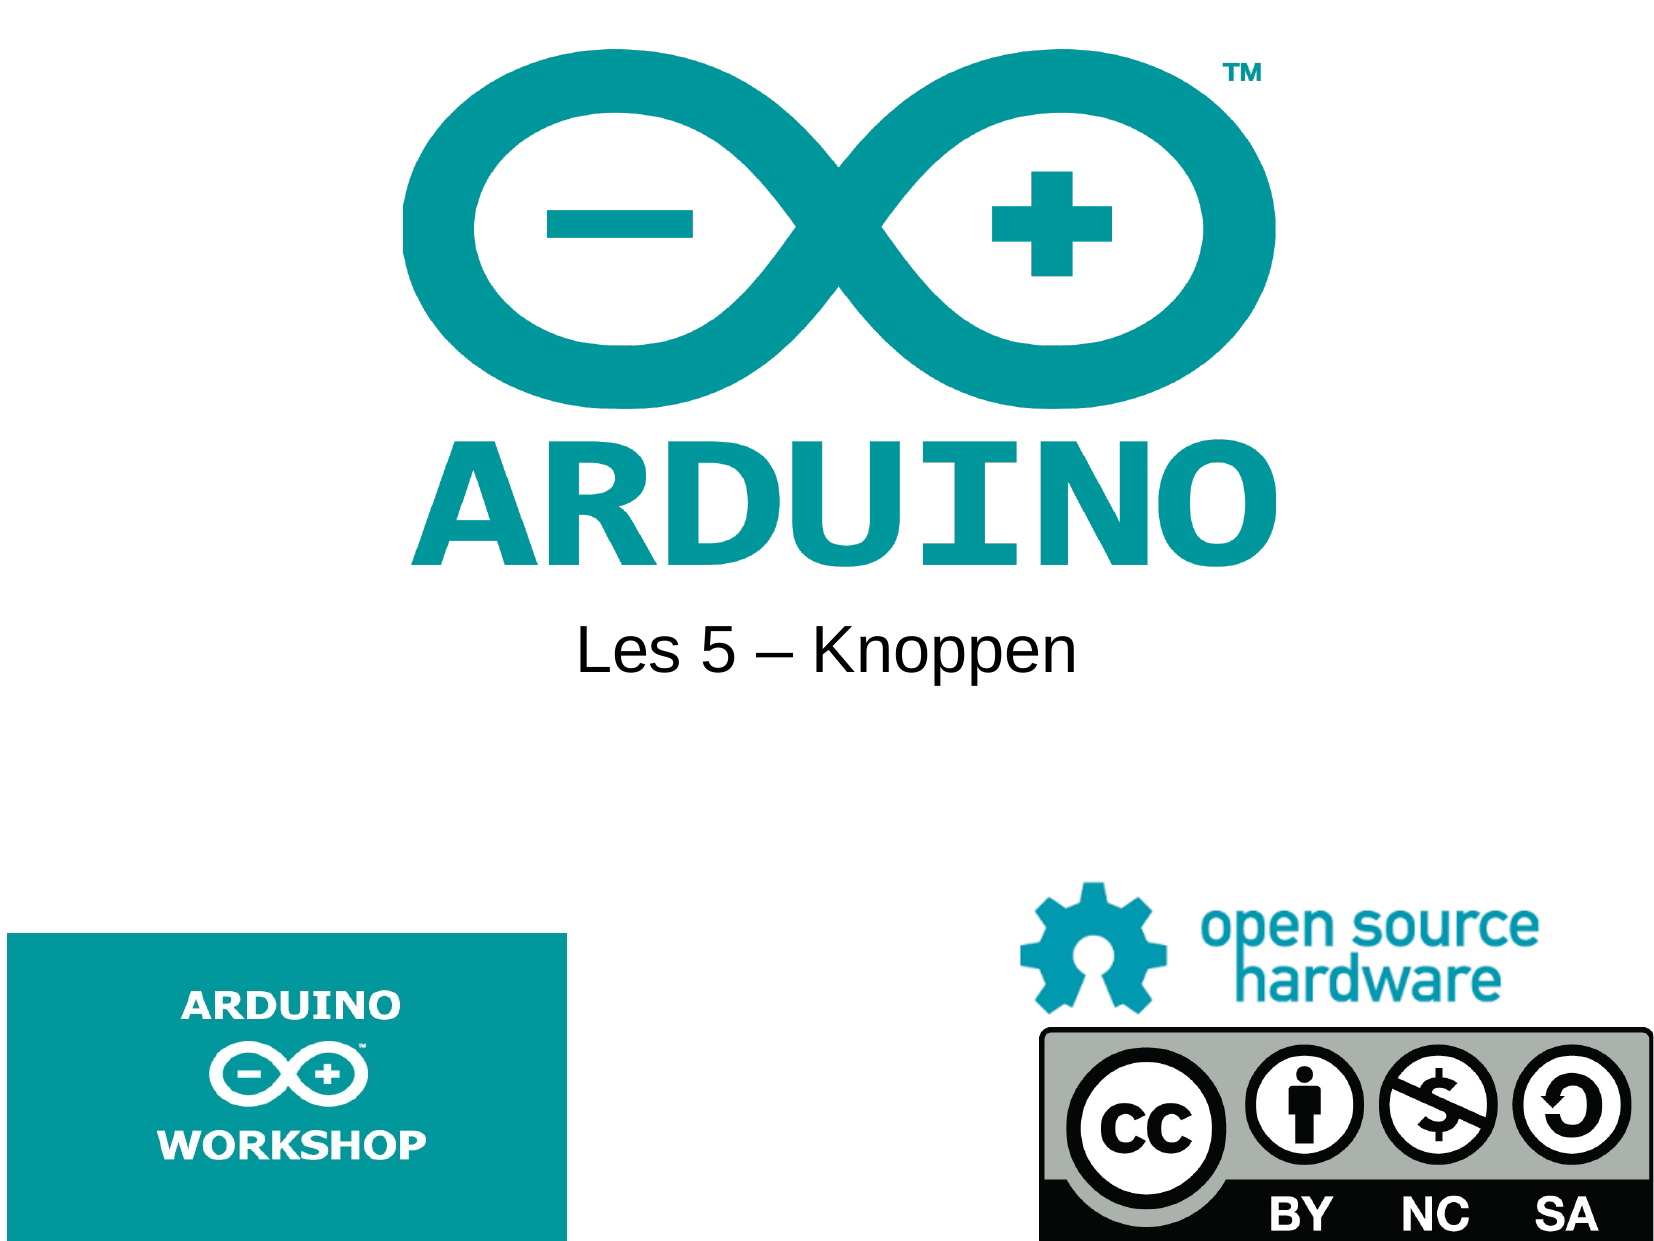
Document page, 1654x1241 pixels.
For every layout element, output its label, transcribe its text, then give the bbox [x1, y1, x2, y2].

subtitle Les 5 – Knoppen [82, 89, 1571, 1211]
picture [980, 850, 1654, 1241]
picture [7, 933, 567, 1241]
picture [403, 49, 1276, 567]
